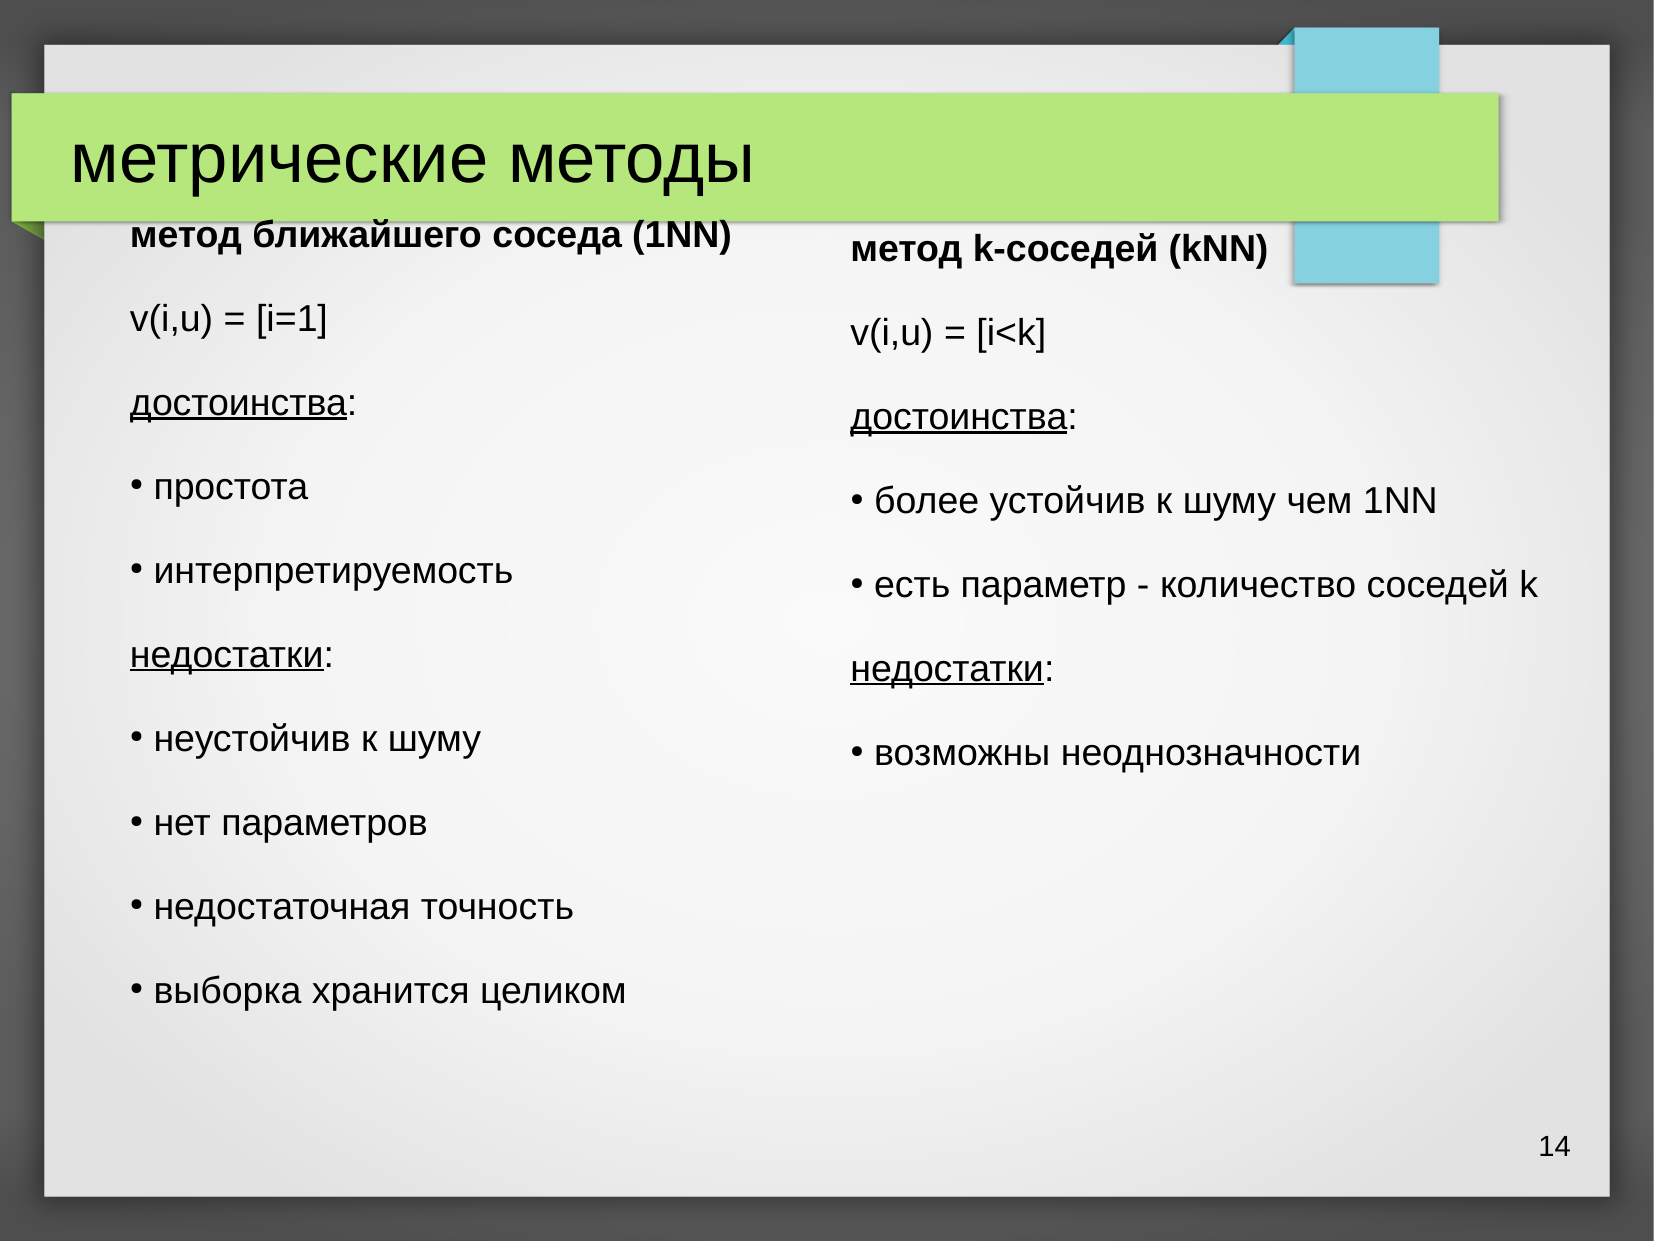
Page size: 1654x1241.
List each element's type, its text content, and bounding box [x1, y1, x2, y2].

picture [0, 0, 1654, 1241]
text_box метод ближайшего соседа (1NN) v(i,u) = [i=1] достоинства: простота интерпретируемость недостатки: неустойчив к шуму нет параметров недостаточная точность выборка хранится целиком [129, 255, 768, 969]
title метрические методы [70, 118, 1205, 199]
text_box метод k-соседей (kNN) v(i,u) = [i<k] достоинства: более устойчив к шуму чем 1NN есть параметр - количество соседей k недостатки: возможны неоднозначности [850, 256, 1560, 745]
